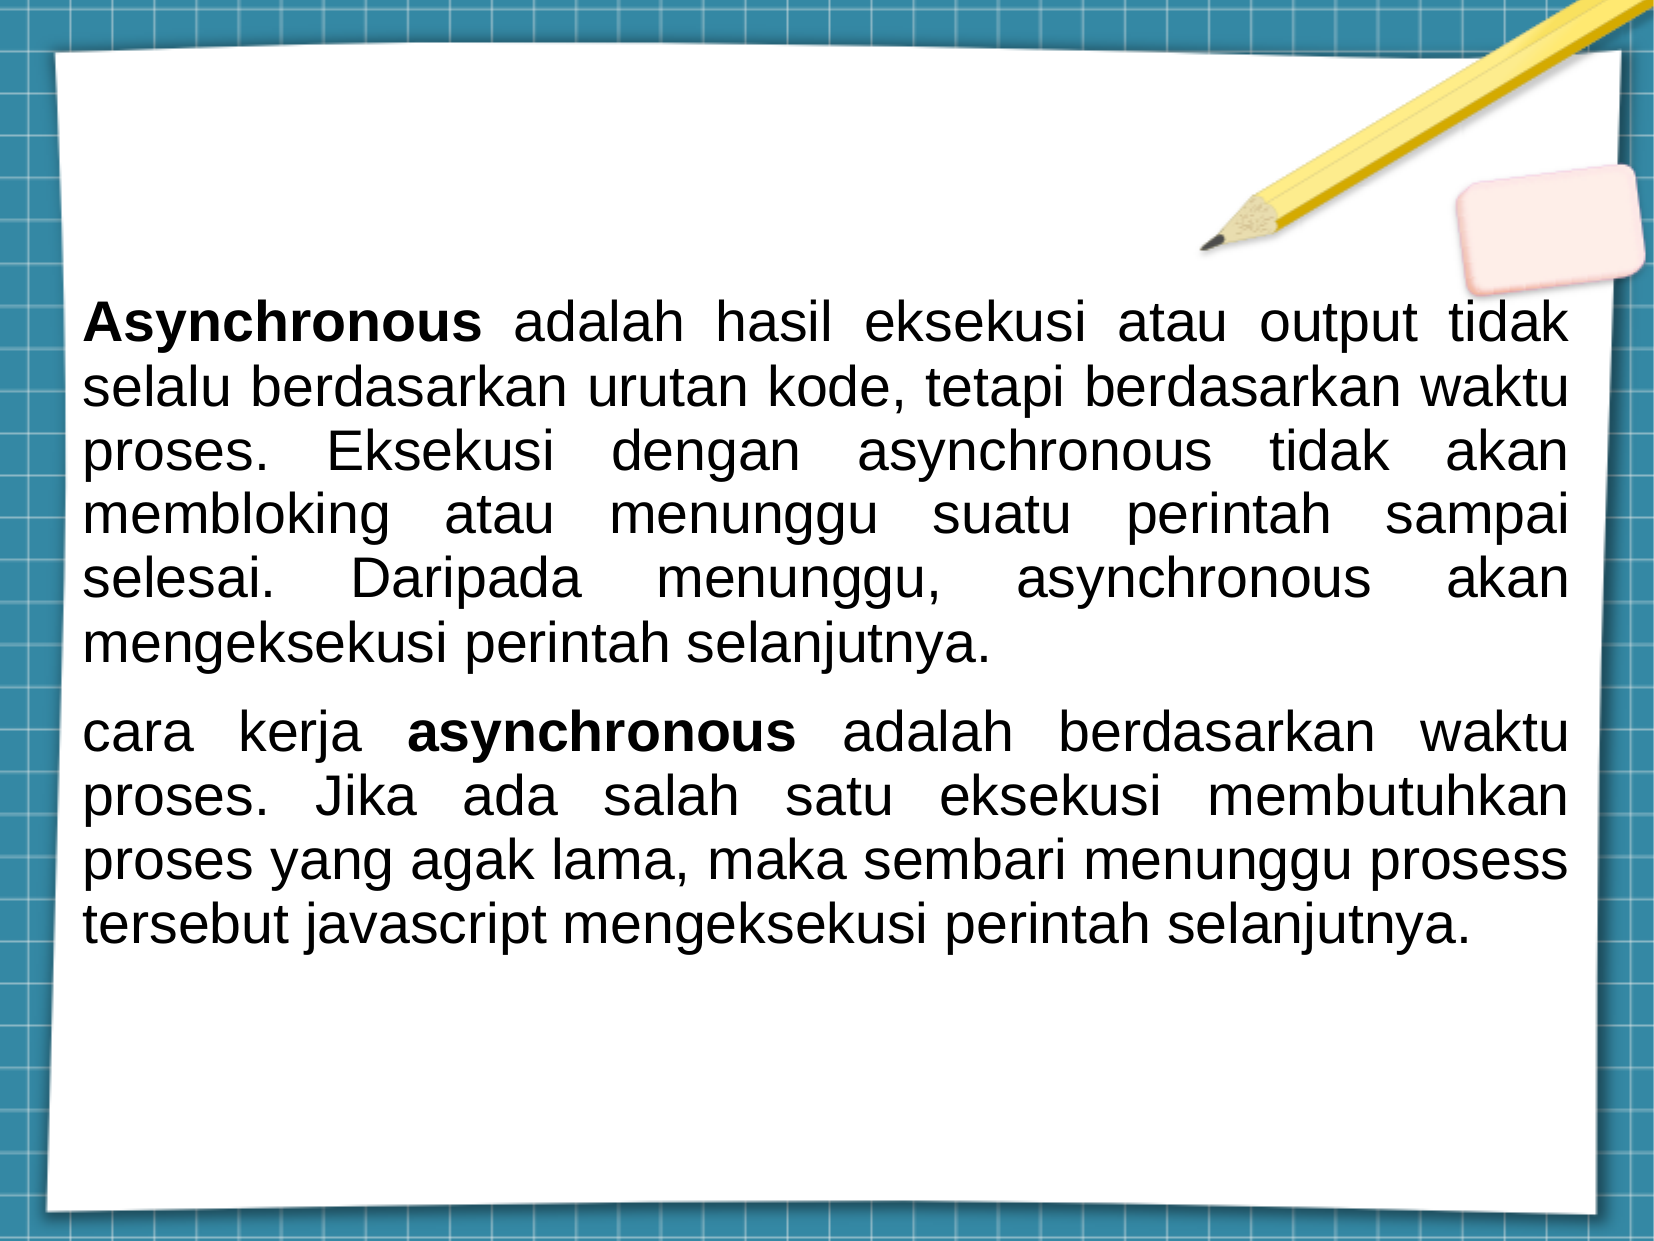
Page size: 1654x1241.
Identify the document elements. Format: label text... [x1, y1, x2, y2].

picture [0, 0, 1654, 1241]
list Asynchronous adalah hasil eksekusi atau output tidak selalu berdasarkan urutan kode, tetapi berdasarkan waktu proses. Eksekusi dengan asynchronous tidak akan membloking atau menunggu suatu perintah sampai selesai. Daripada menunggu, asynchronous akan mengeksekusi perintah selanjutnya. cara kerja asynchronous adalah berdasarkan waktu proses. Jika ada salah satu eksekusi membutuhkan proses yang agak lama, maka sembari menunggu prosess tersebut javascript mengeksekusi perintah selanjutnya. [82, 290, 1571, 1010]
